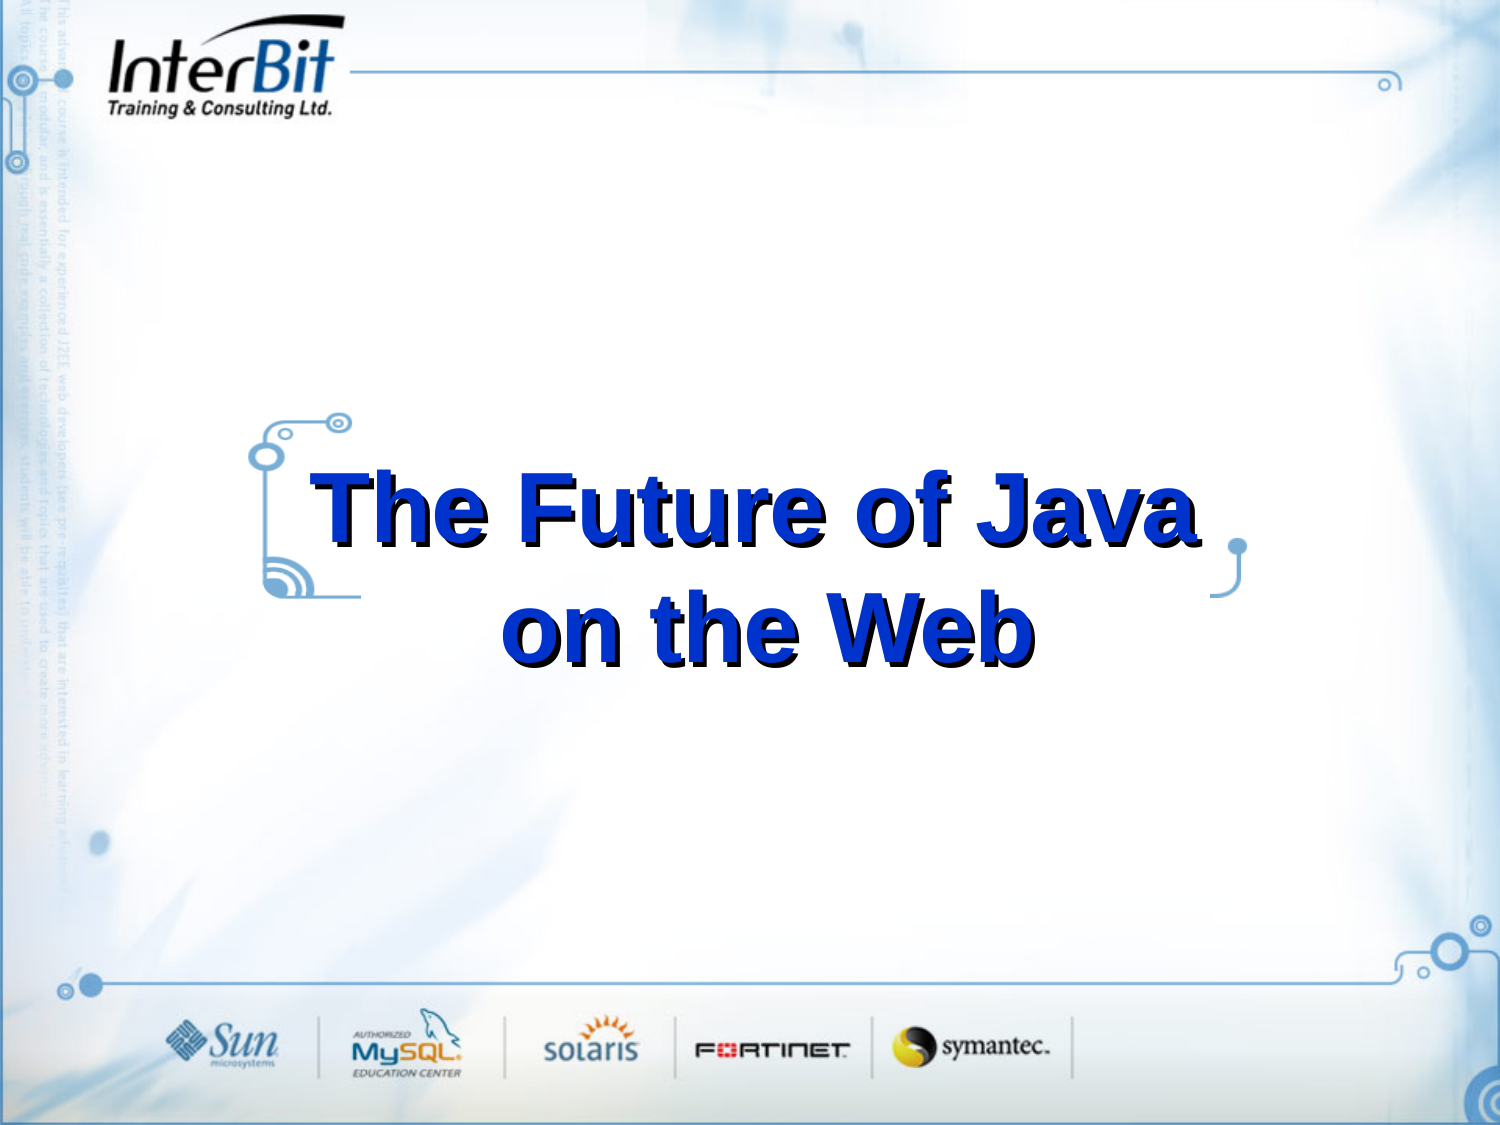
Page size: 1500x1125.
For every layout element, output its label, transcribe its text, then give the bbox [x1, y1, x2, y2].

title The Future of Java on the Web [265, 456, 1270, 669]
picture [0, 0, 1500, 1125]
